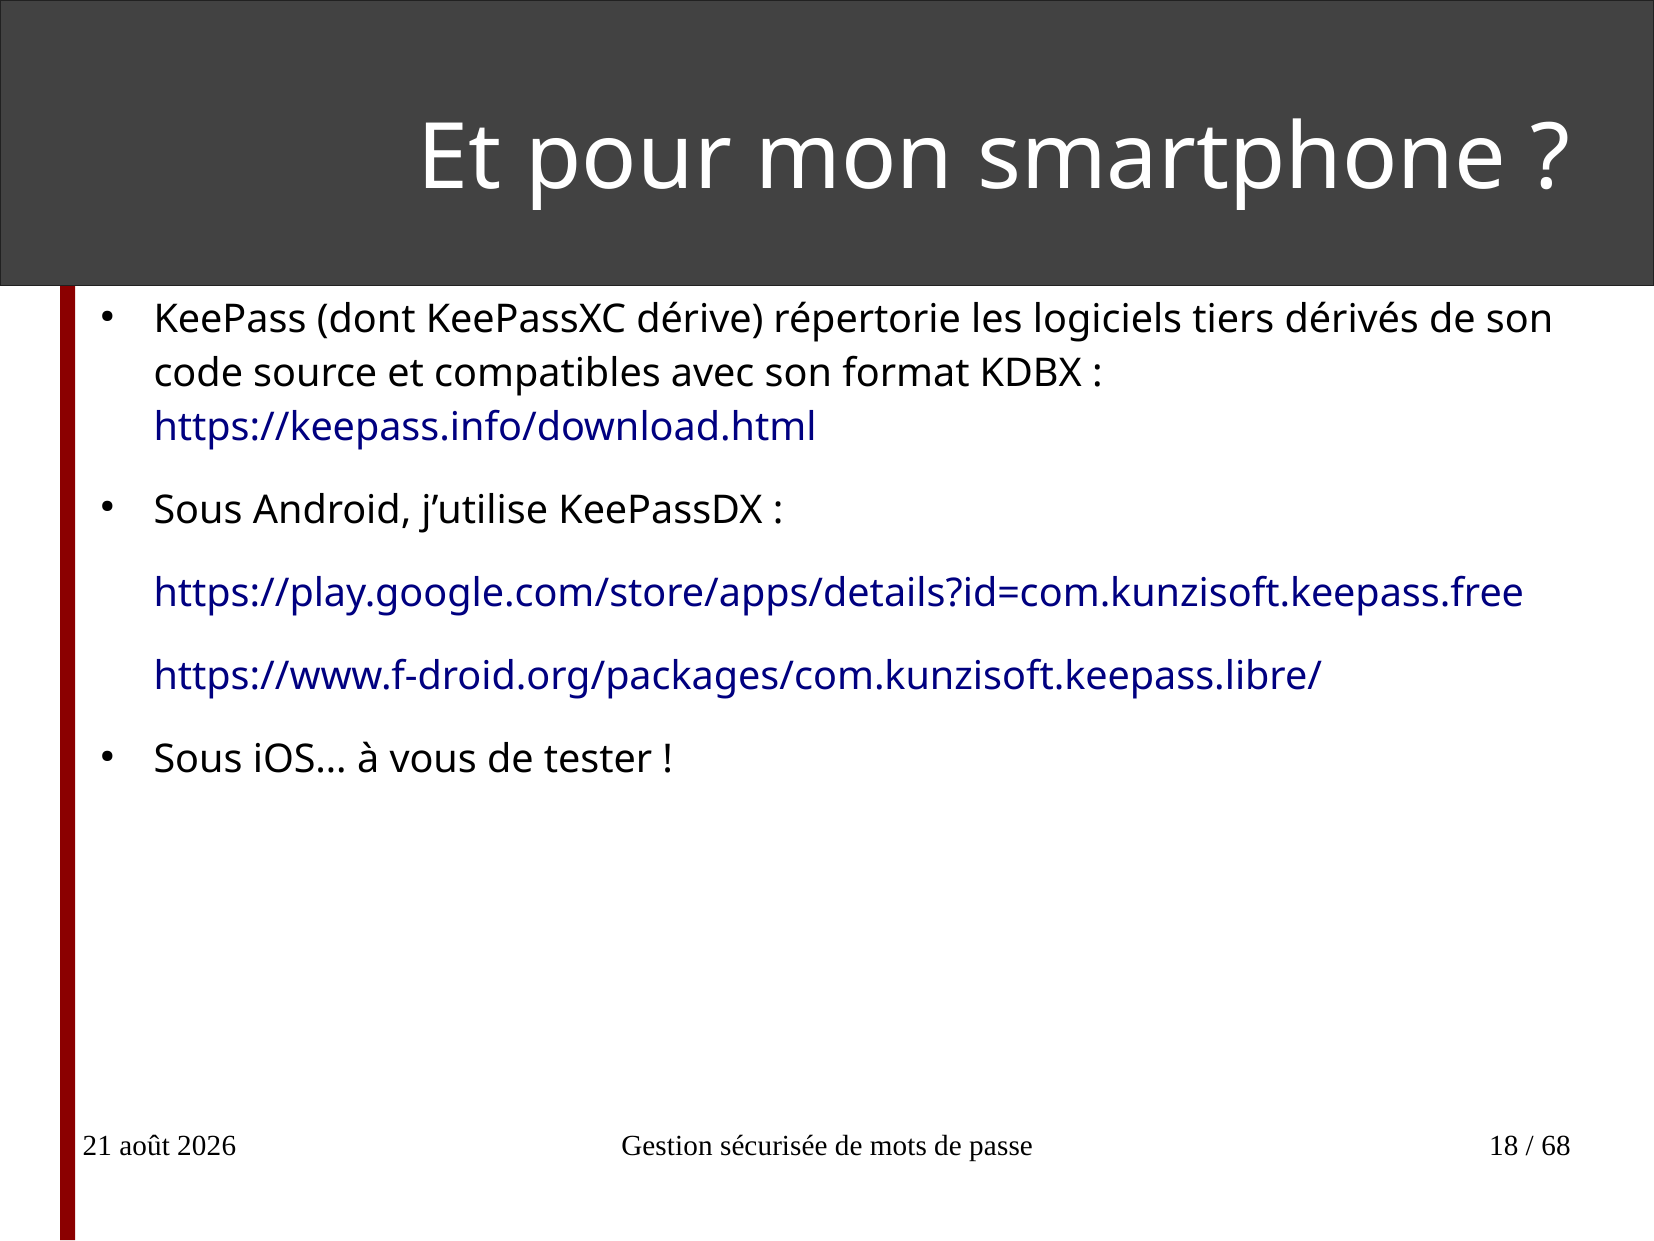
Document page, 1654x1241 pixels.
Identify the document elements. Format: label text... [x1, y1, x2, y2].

list KeePass (dont KeePassXC dérive) répertorie les logiciels tiers dérivés de son code source et compatibles avec son format KDBX : https://keepass.info/download.html Sous Android, j’utilise KeePassDX : https://play.google.com/store/apps/details?id=com.kunzisoft.keepass.free https://www.f-droid.org/packages/com.kunzisoft.keepass.libre/ Sous iOS… à vous de tester ! [82, 290, 1571, 1010]
title Et pour mon smartphone ? [82, 49, 1571, 257]
